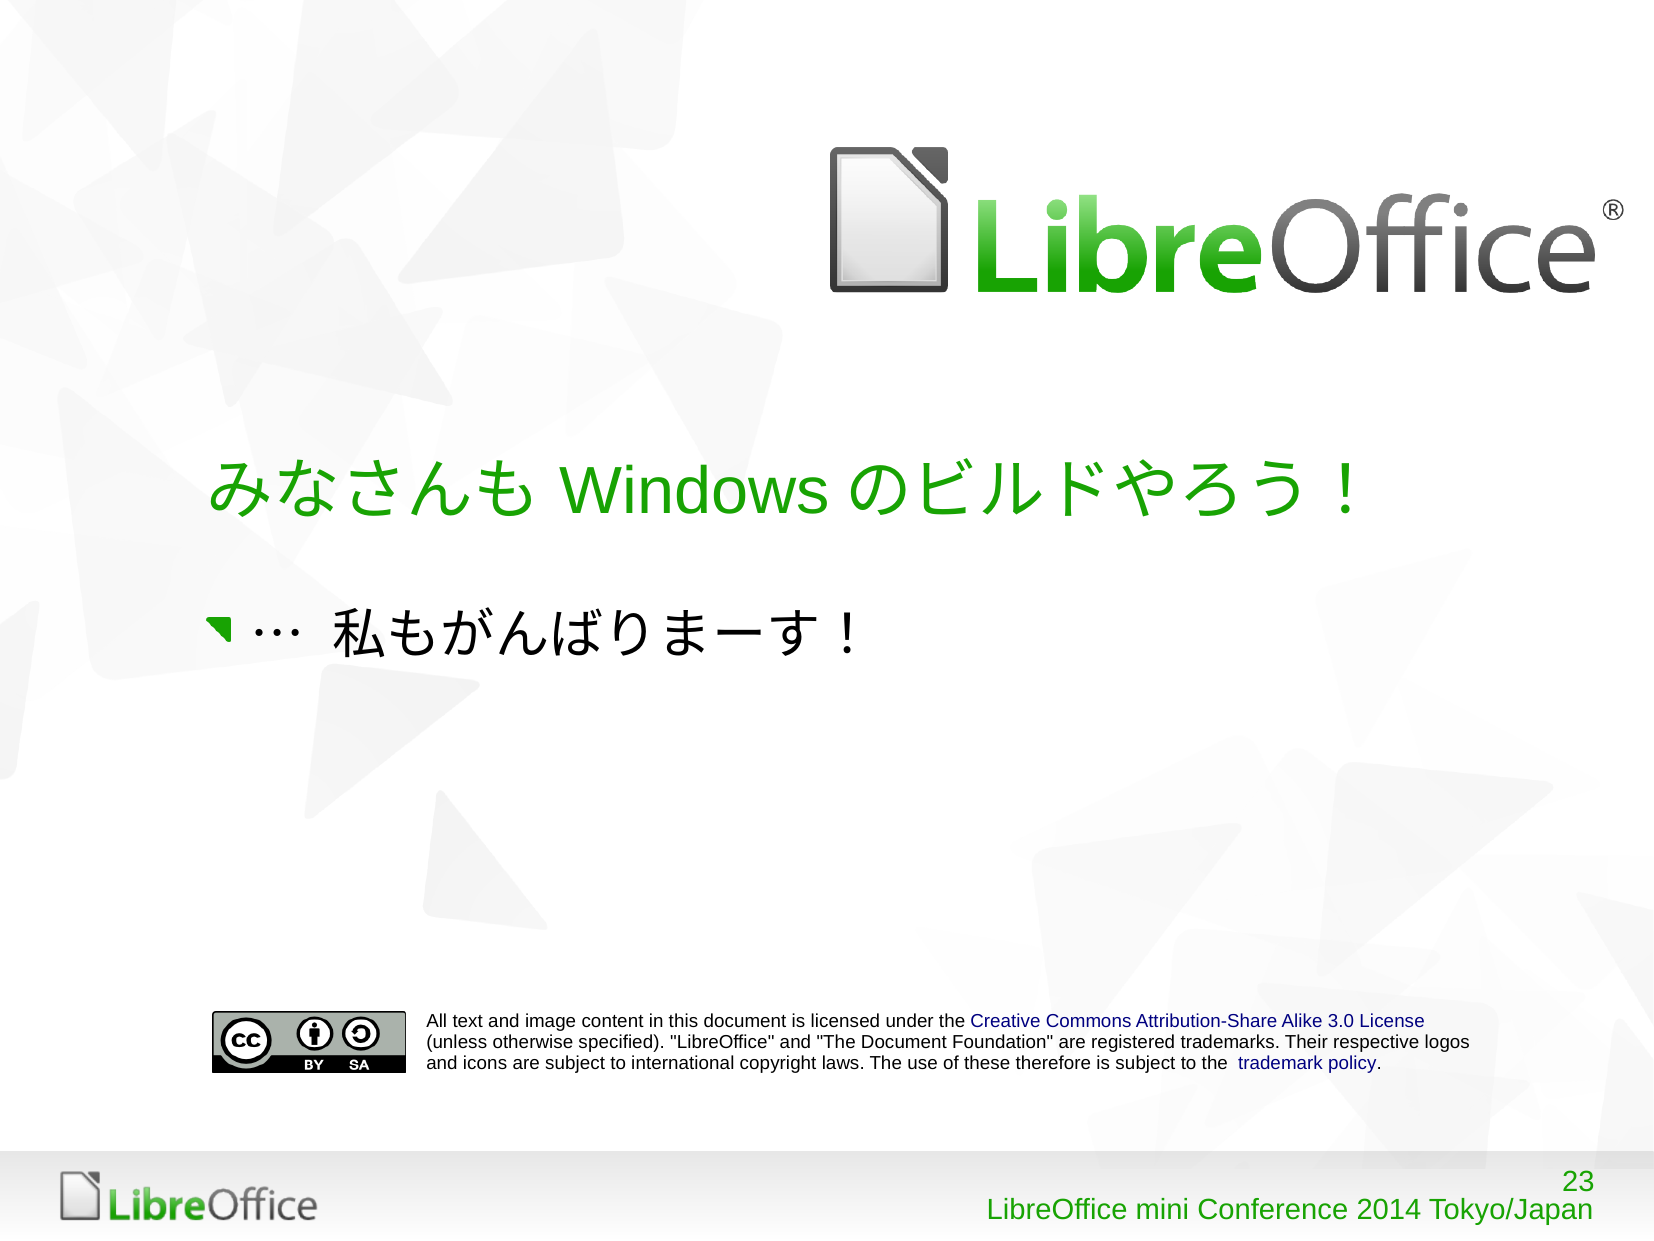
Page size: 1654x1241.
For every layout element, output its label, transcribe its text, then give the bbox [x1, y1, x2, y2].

picture [0, 0, 1654, 930]
list … 私もがんばりまーす！ [206, 590, 1477, 945]
picture [915, 548, 1654, 1169]
picture [41, 1152, 337, 1240]
picture [212, 1011, 406, 1073]
title みなさんもWindowsのビルドやろう！ [206, 395, 1477, 573]
